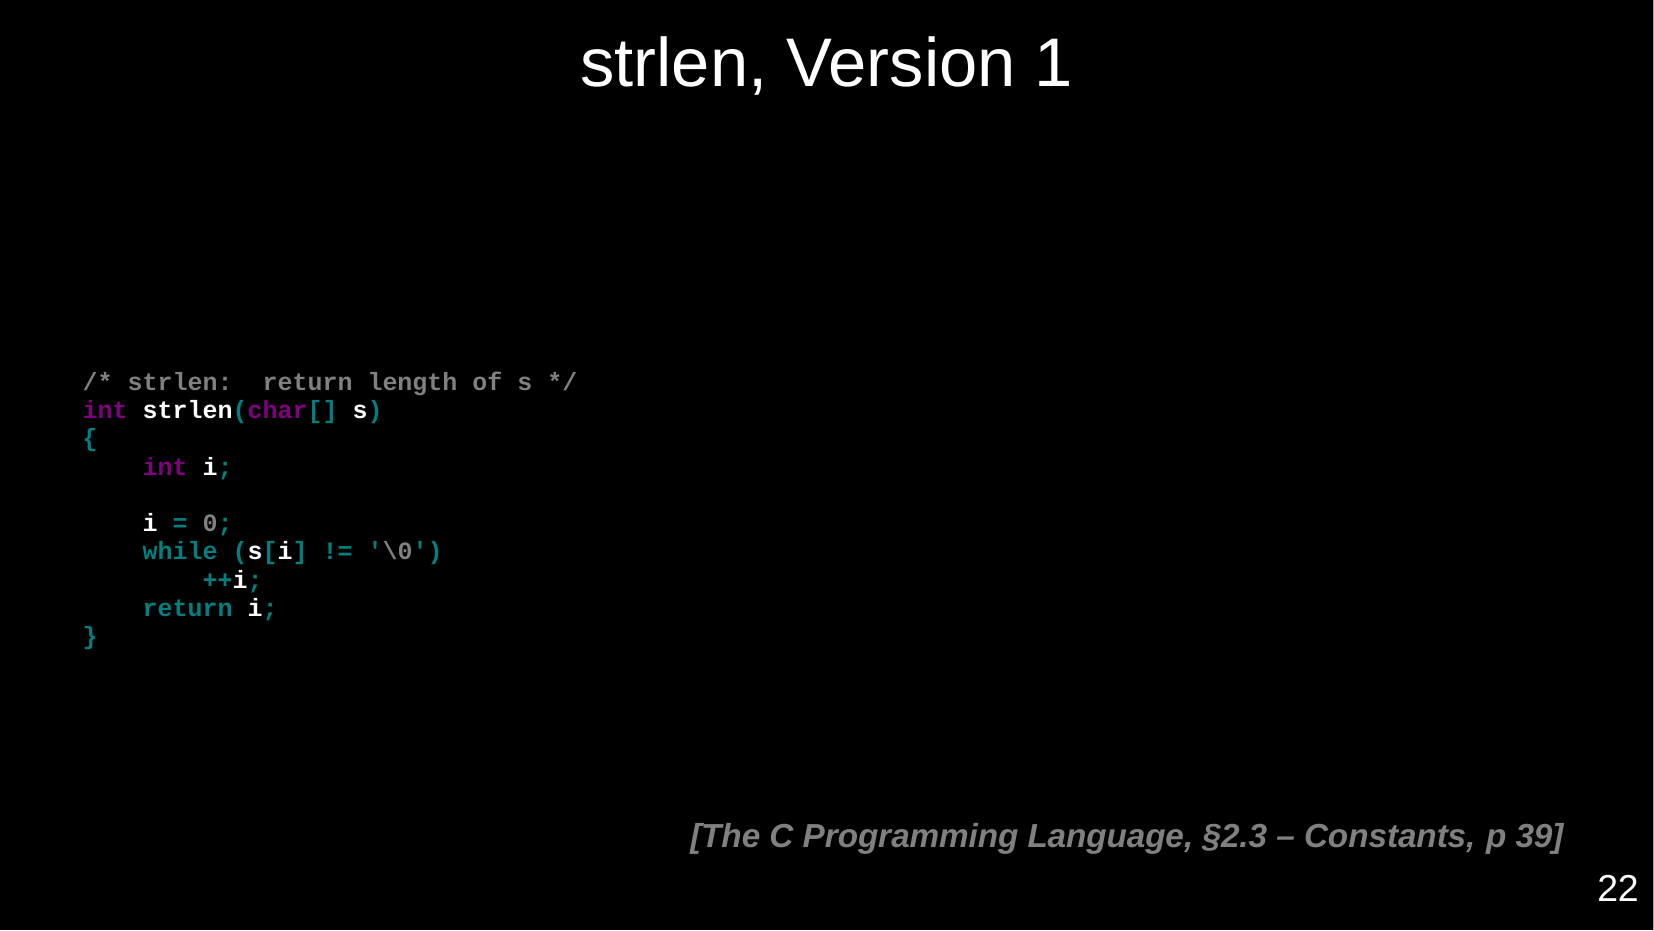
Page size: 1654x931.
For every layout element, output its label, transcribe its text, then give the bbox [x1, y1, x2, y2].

text_box [The C Programming Language, §2.3 – Constants, p 39] [630, 810, 1579, 862]
subtitle /* strlen: return length of s */ int strlen(char[] s) { int i; i = 0; while (s[i] != '\0') ++i; return i; } [82, 132, 1571, 889]
text_box <number> [1024, 860, 1654, 931]
title strlen, Version 1 [82, 4, 1571, 121]
